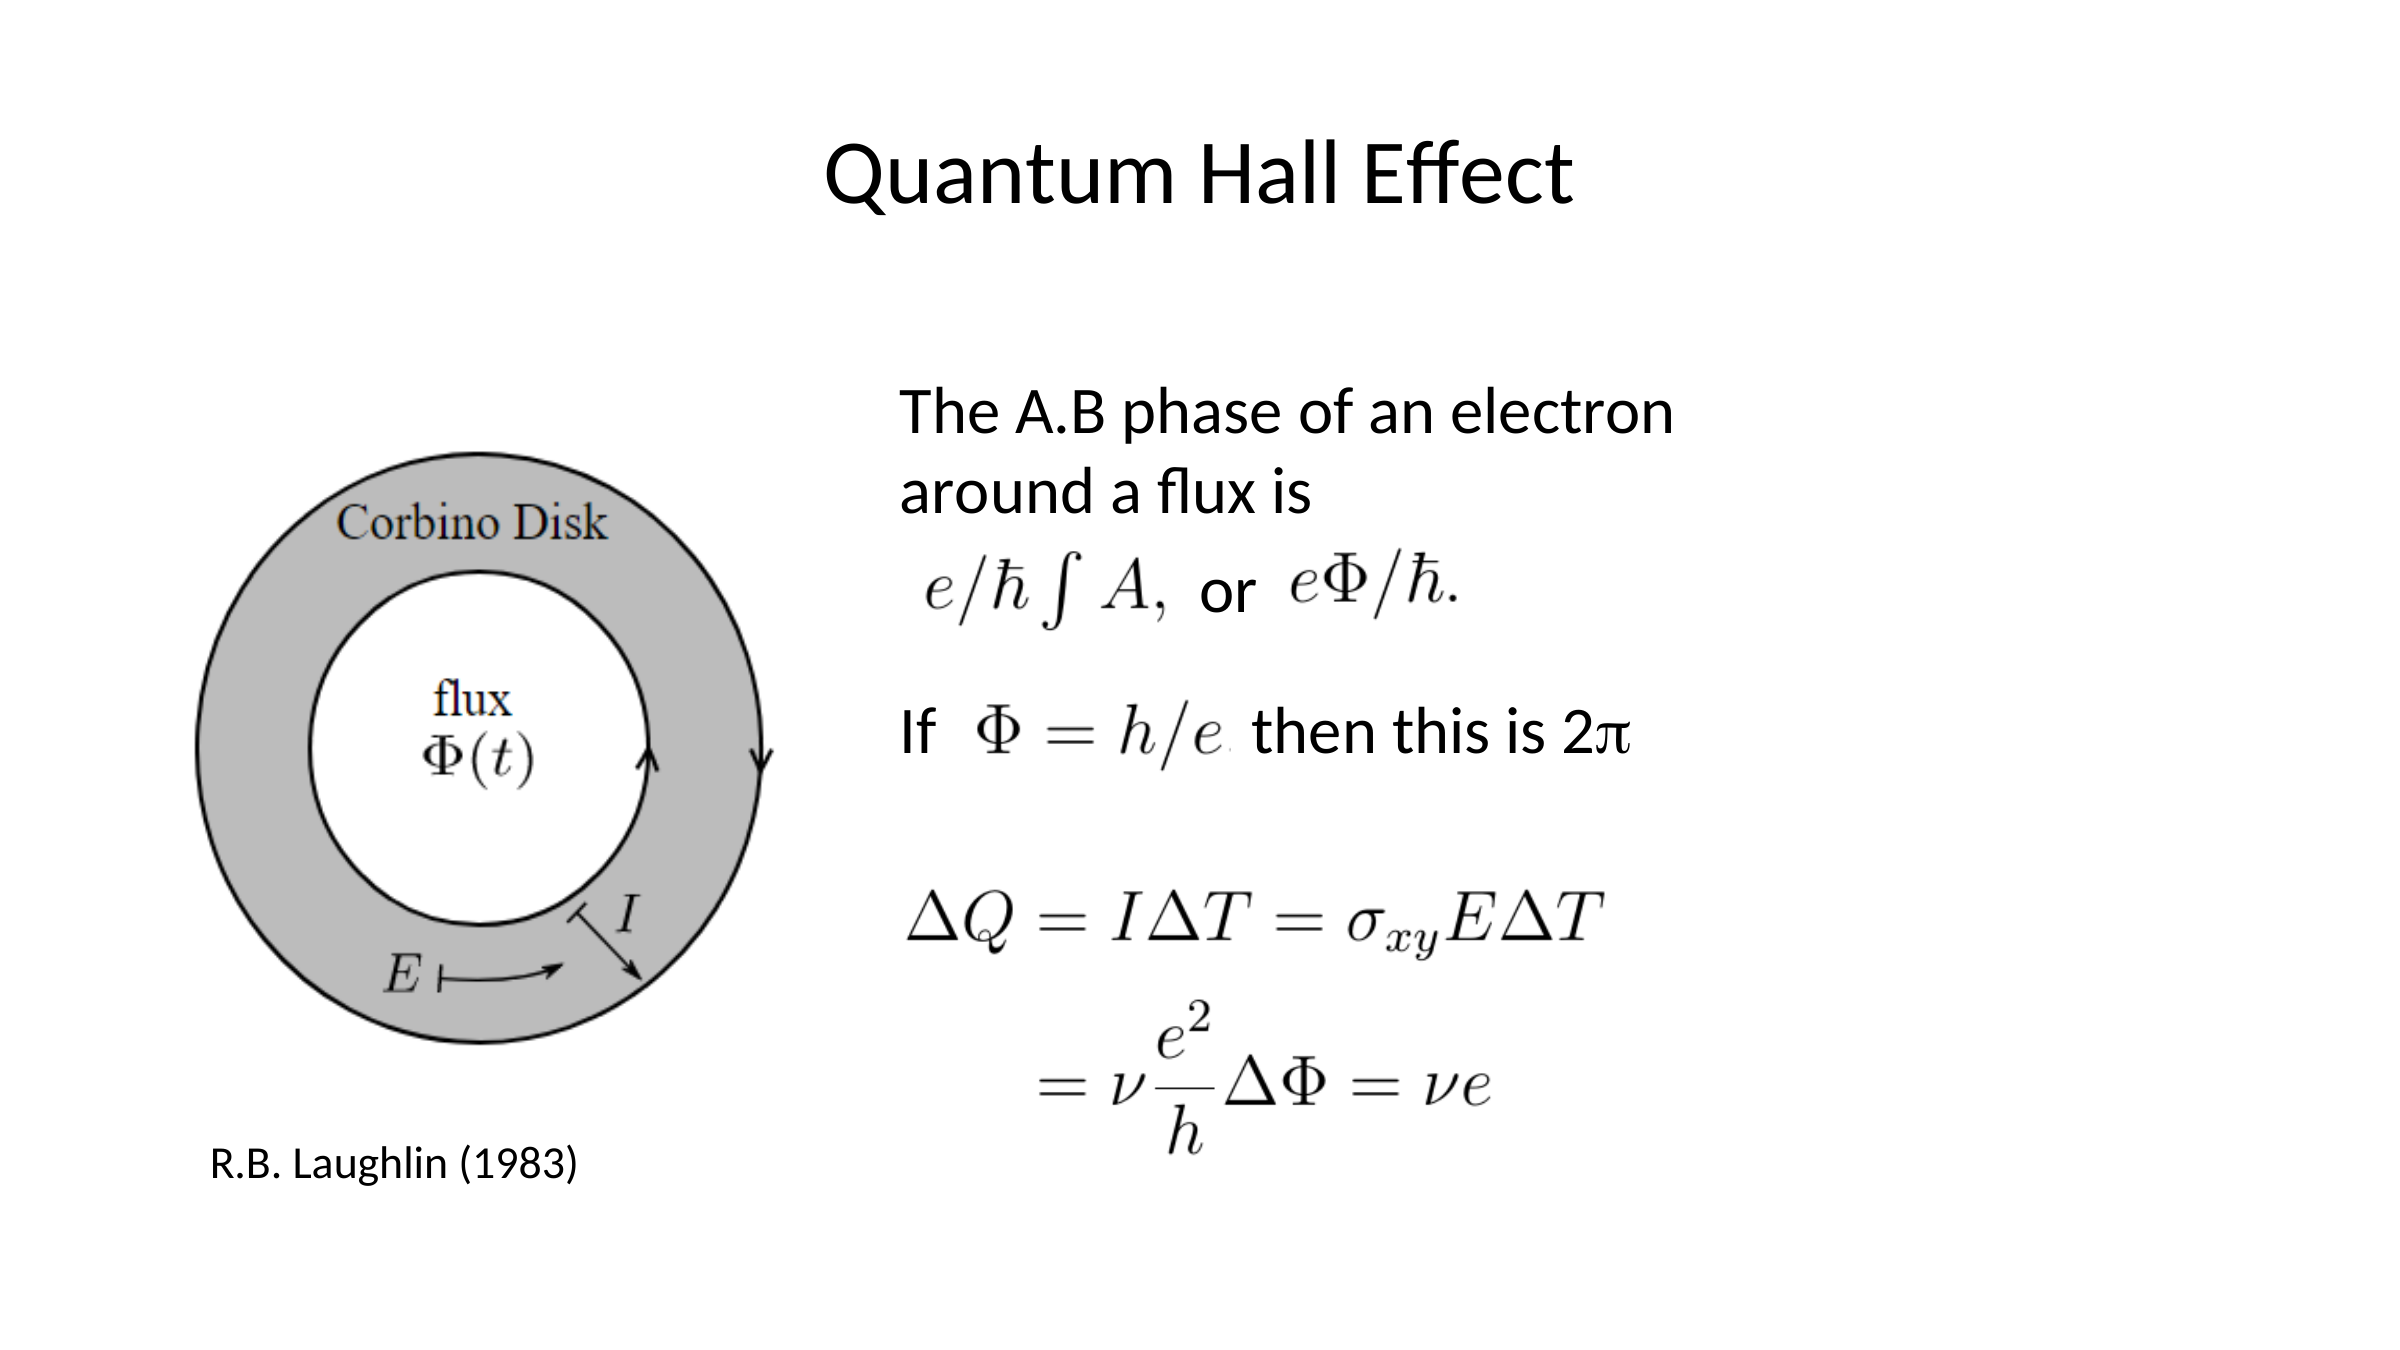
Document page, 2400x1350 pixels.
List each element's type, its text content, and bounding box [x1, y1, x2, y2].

title Quantum Hall Effect [120, 53, 2280, 280]
picture [872, 854, 1636, 1182]
text_box or [1185, 538, 1636, 634]
picture [135, 411, 841, 1066]
picture [962, 686, 1231, 780]
text_box The A.B phase of an electron around a flux is If then this is 2p [885, 360, 1786, 828]
picture [915, 528, 1178, 643]
picture [1281, 531, 1471, 627]
text_box R.B. Laughlin (1983) [195, 1125, 751, 1195]
